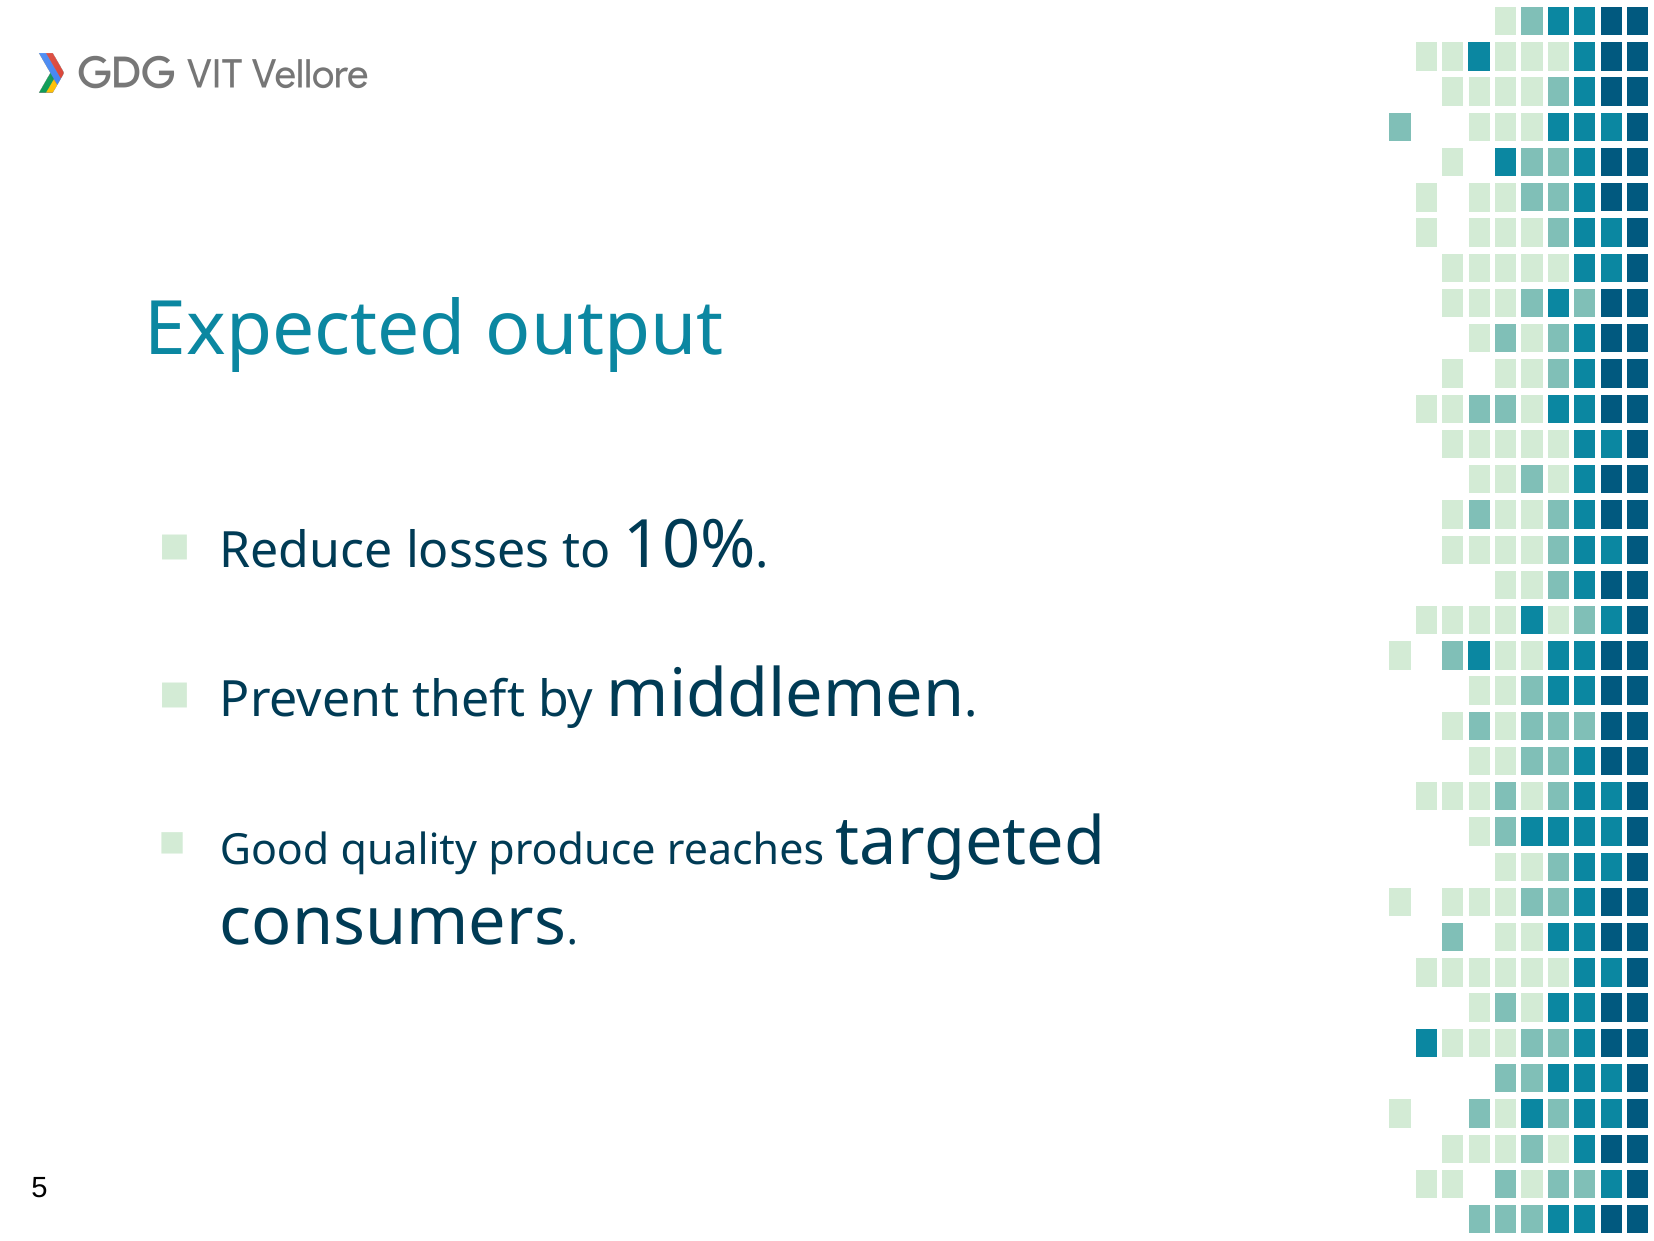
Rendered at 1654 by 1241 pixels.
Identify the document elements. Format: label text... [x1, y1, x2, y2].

slide_number <number> [16, 1138, 116, 1233]
list Reduce losses to 10%. Prevent theft by middlemen. Good quality produce reaches targeted consumers. [129, 417, 1353, 1137]
title Expected output [129, 178, 1353, 385]
picture [0, 3, 408, 142]
